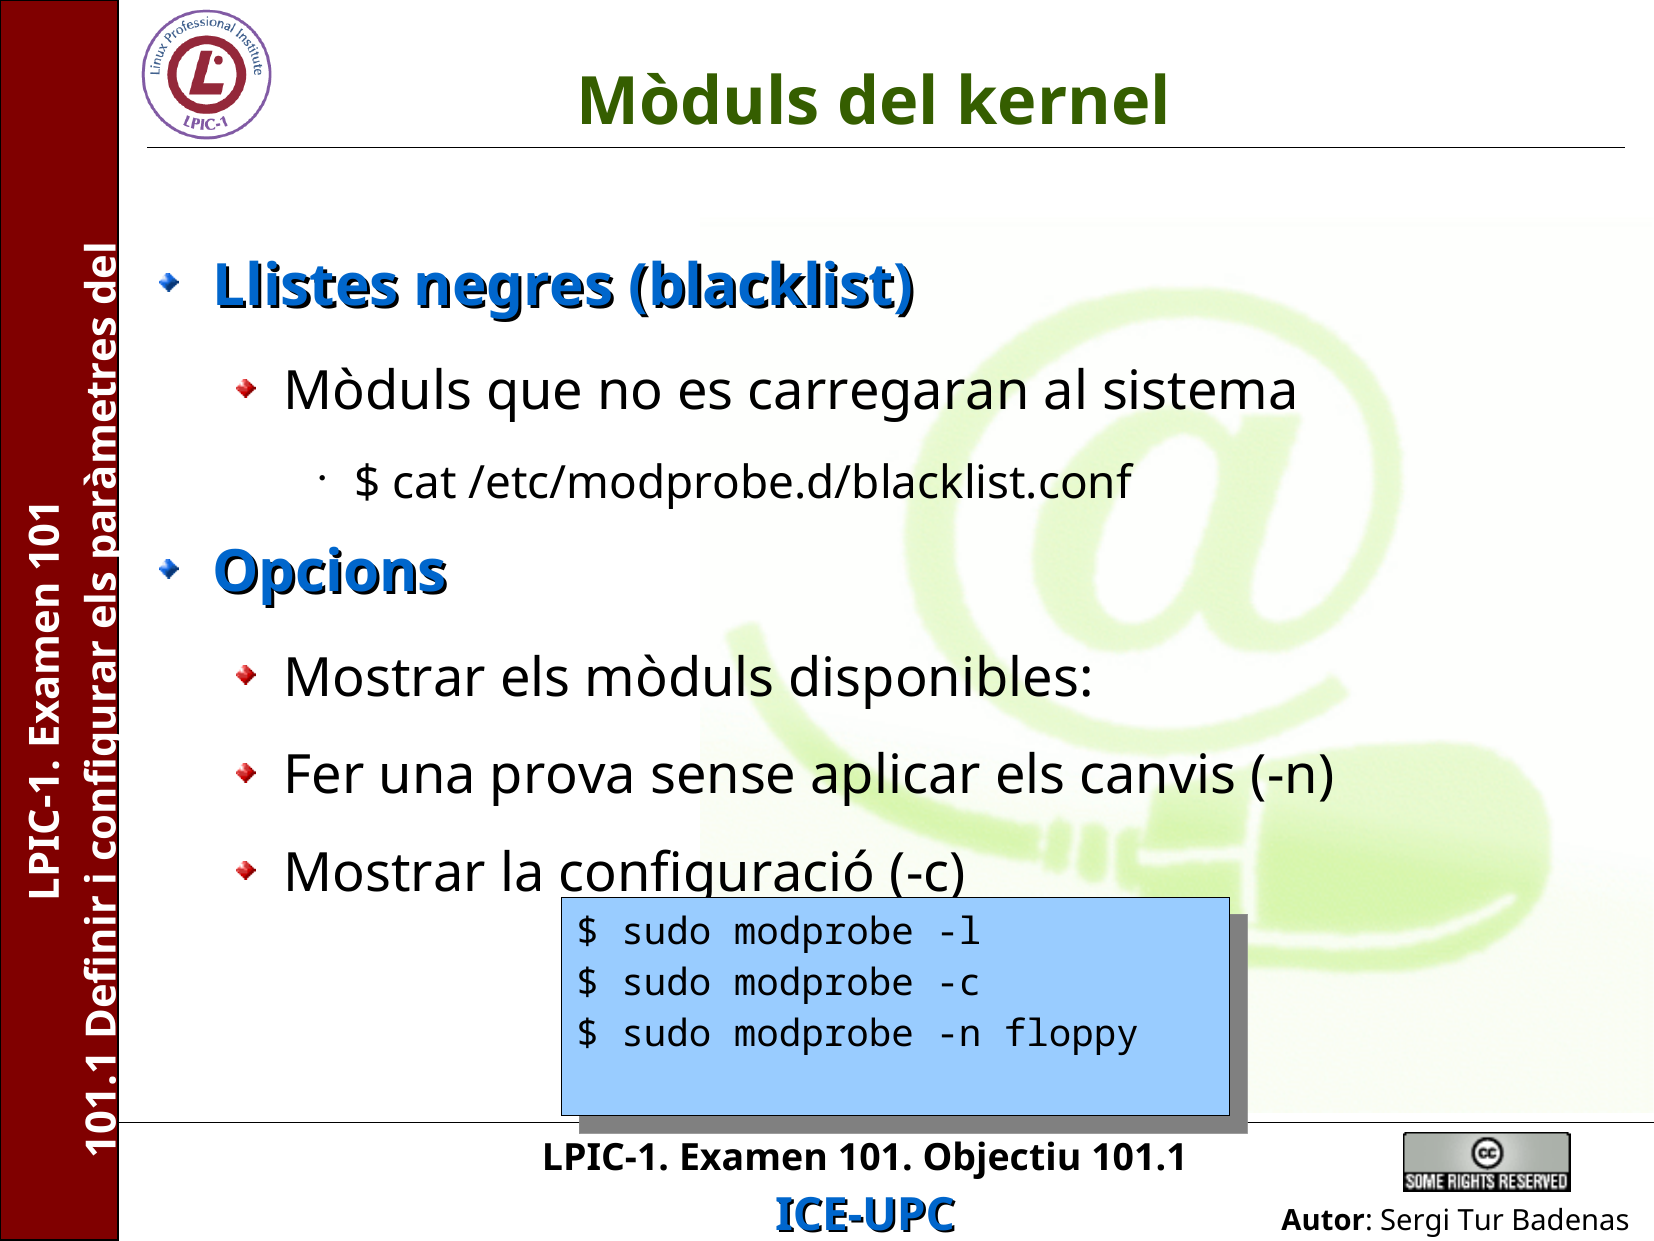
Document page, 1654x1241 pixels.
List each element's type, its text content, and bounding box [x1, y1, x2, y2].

picture [1403, 1132, 1571, 1192]
list Llistes negres (blacklist) Mòduls que no es carregaran al sistema $ cat /etc/modprobe.d/blacklist.conf Opcions Mostrar els mòduls disponibles: Fer una prova sense aplicar els canvis (-n) Mostrar la configuració (-c) [141, 242, 1630, 1078]
text_box $ sudo modprobe -l $ sudo modprobe -c $ sudo modprobe -n floppy [561, 897, 1230, 1062]
picture [700, 217, 1654, 1113]
picture [135, 5, 277, 49]
title Mòduls del kernel [129, 49, 1619, 148]
